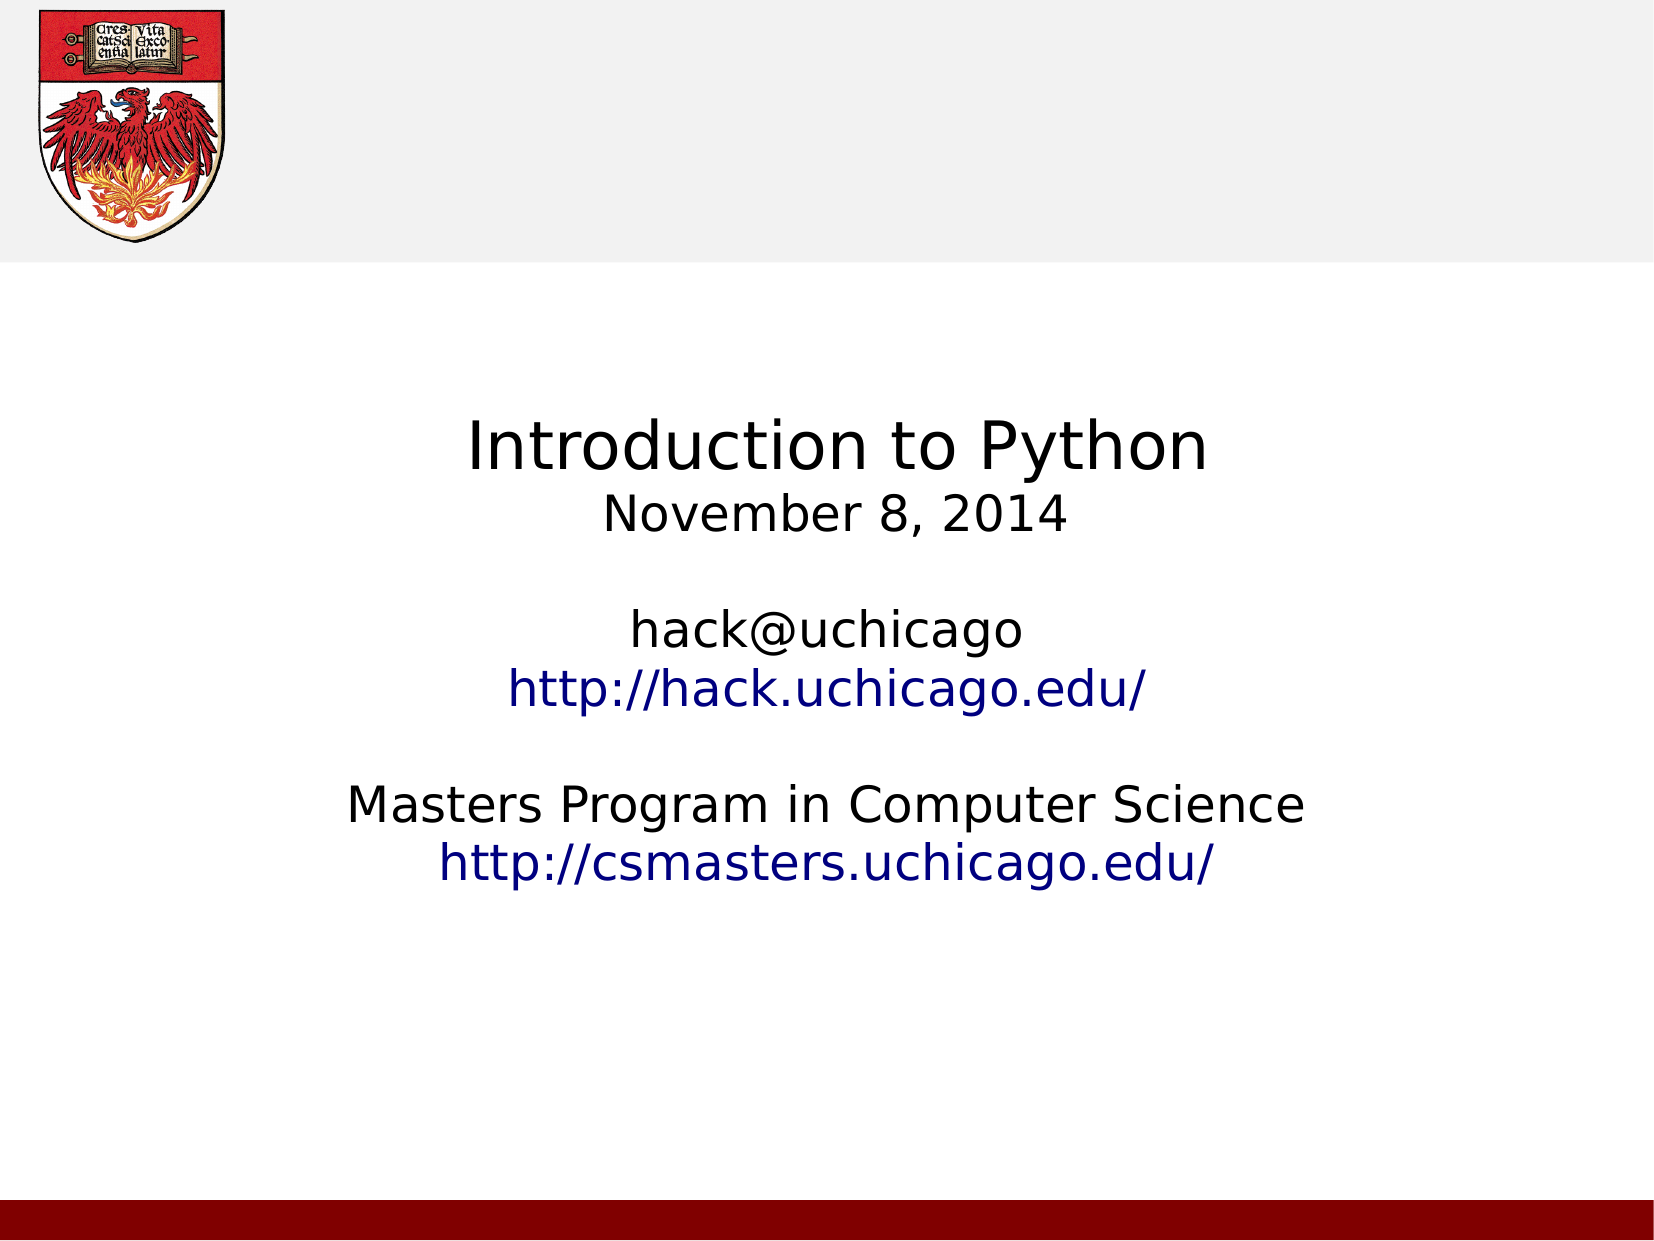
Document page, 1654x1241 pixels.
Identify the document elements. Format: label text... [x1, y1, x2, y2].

picture [37, 9, 226, 244]
subtitle Introduction to Python November 8, 2014 hack@uchicago http://hack.uchicago.edu/ Masters Program in Computer Science http://csmasters.uchicago.edu/ [82, 290, 1571, 1010]
